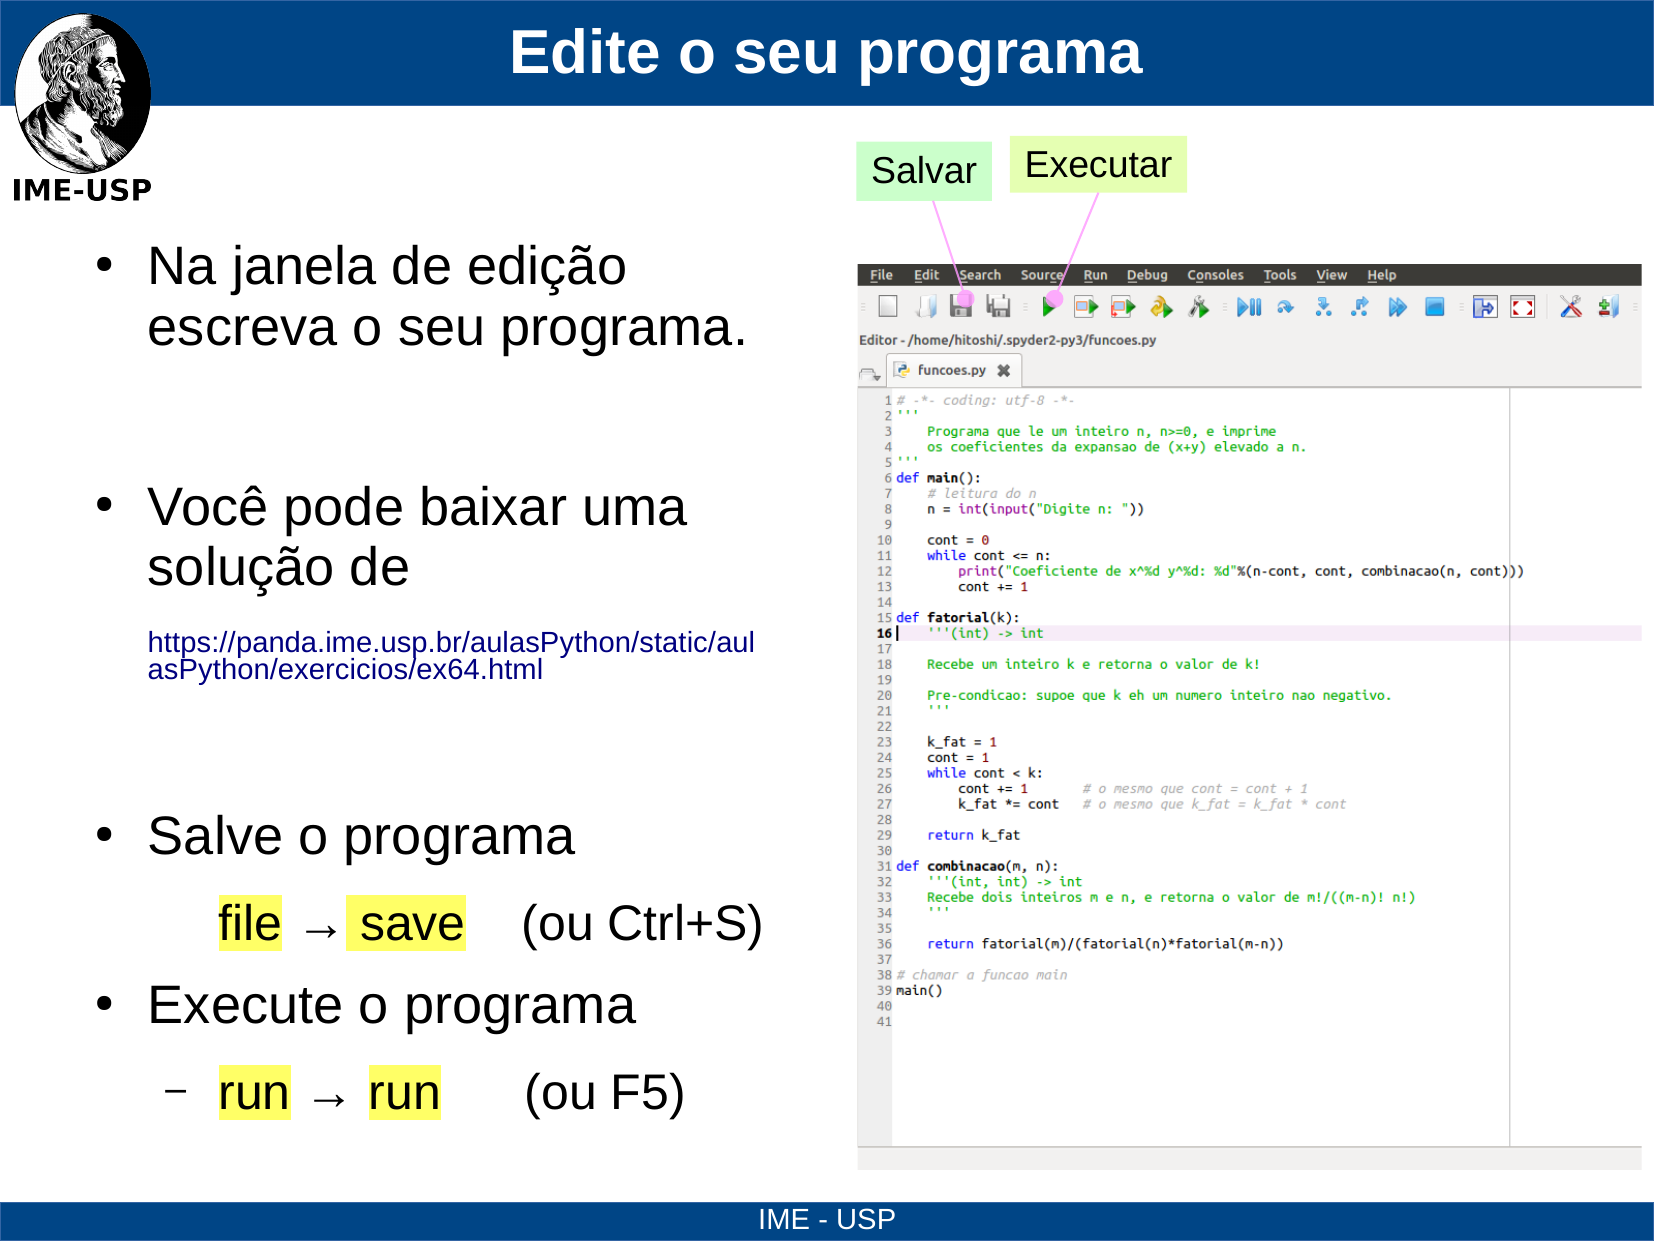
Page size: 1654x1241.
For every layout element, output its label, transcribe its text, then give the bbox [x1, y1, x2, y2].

picture [14, 106, 151, 201]
picture [857, 264, 1642, 1170]
list Na janela de edição escreva o seu programa. Você pode baixar uma solução de https://panda.ime.usp.br/aulasPython/static/aulasPython/exercicios/ex64.html Salve o programa file → save (ou Ctrl+S) Execute o programa run → run (ou F5) [76, 235, 766, 1170]
text_box Salvar [856, 141, 992, 201]
title Edite o seu programa [0, 0, 1654, 106]
text_box Executar [1009, 135, 1188, 193]
